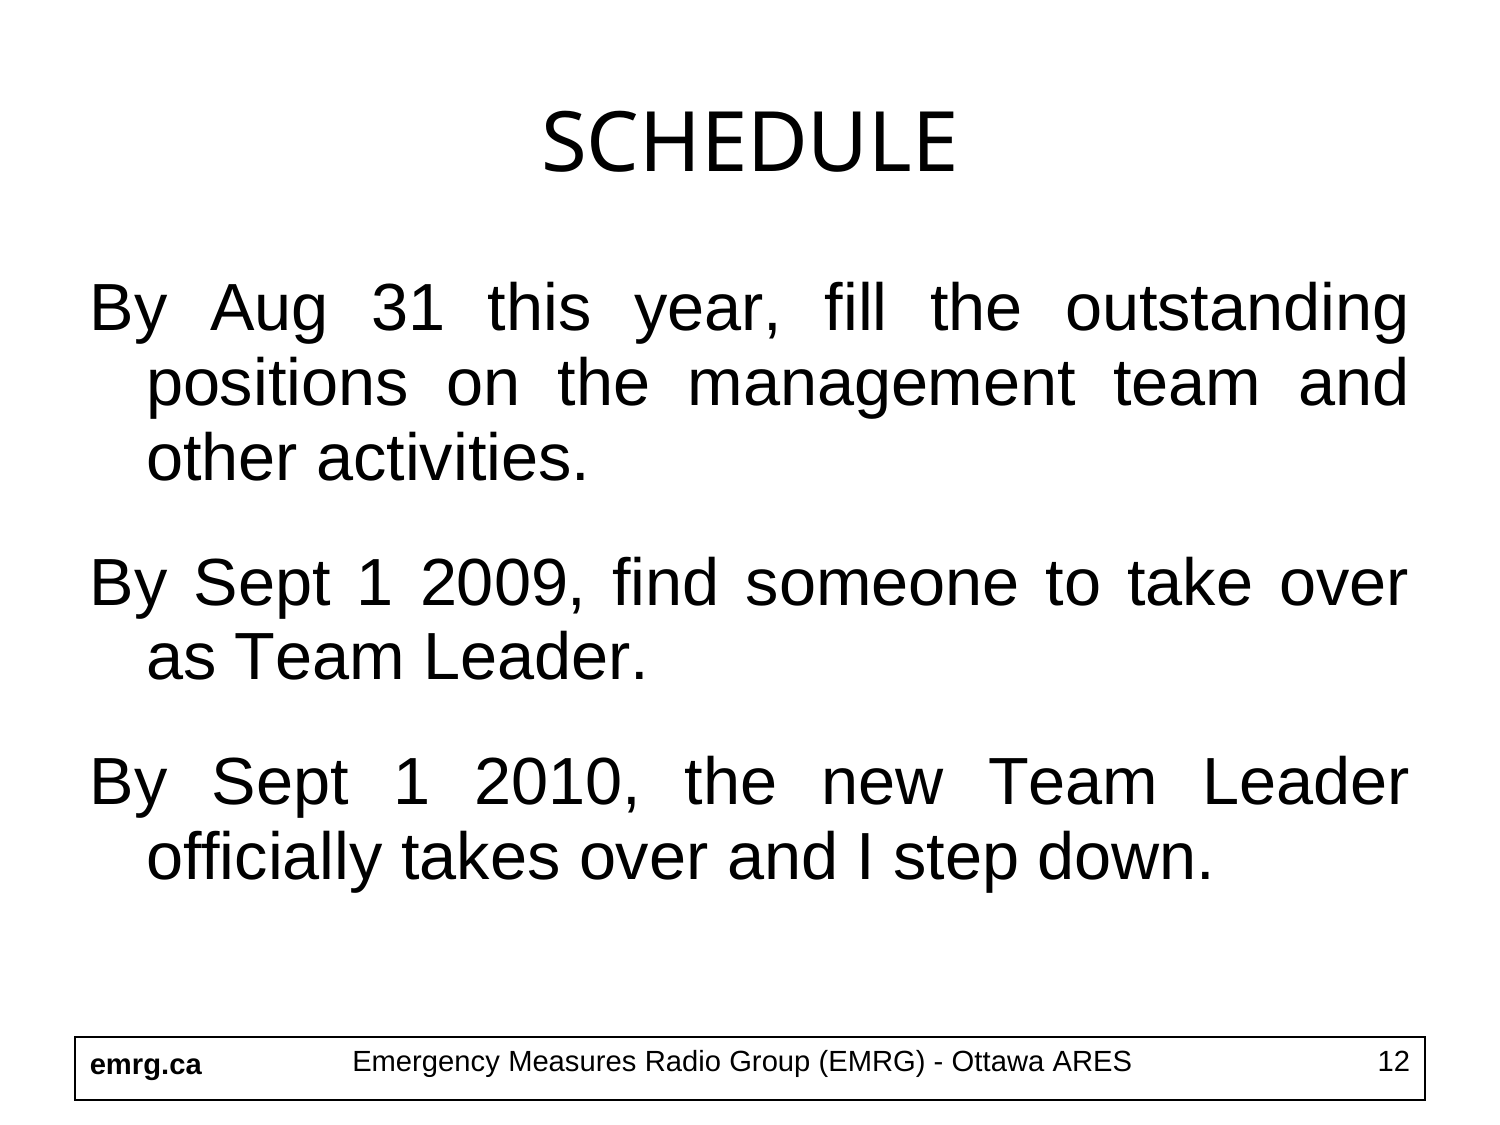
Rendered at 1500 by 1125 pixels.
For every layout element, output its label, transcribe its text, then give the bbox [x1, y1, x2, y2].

title SCHEDULE [75, 45, 1426, 233]
list By Aug 31 this year, fill the outstanding positions on the management team and other activities. By Sept 1 2009, find someone to take over as Team Leader. By Sept 1 2010, the new Team Leader officially takes over and I step down. [75, 262, 1426, 952]
